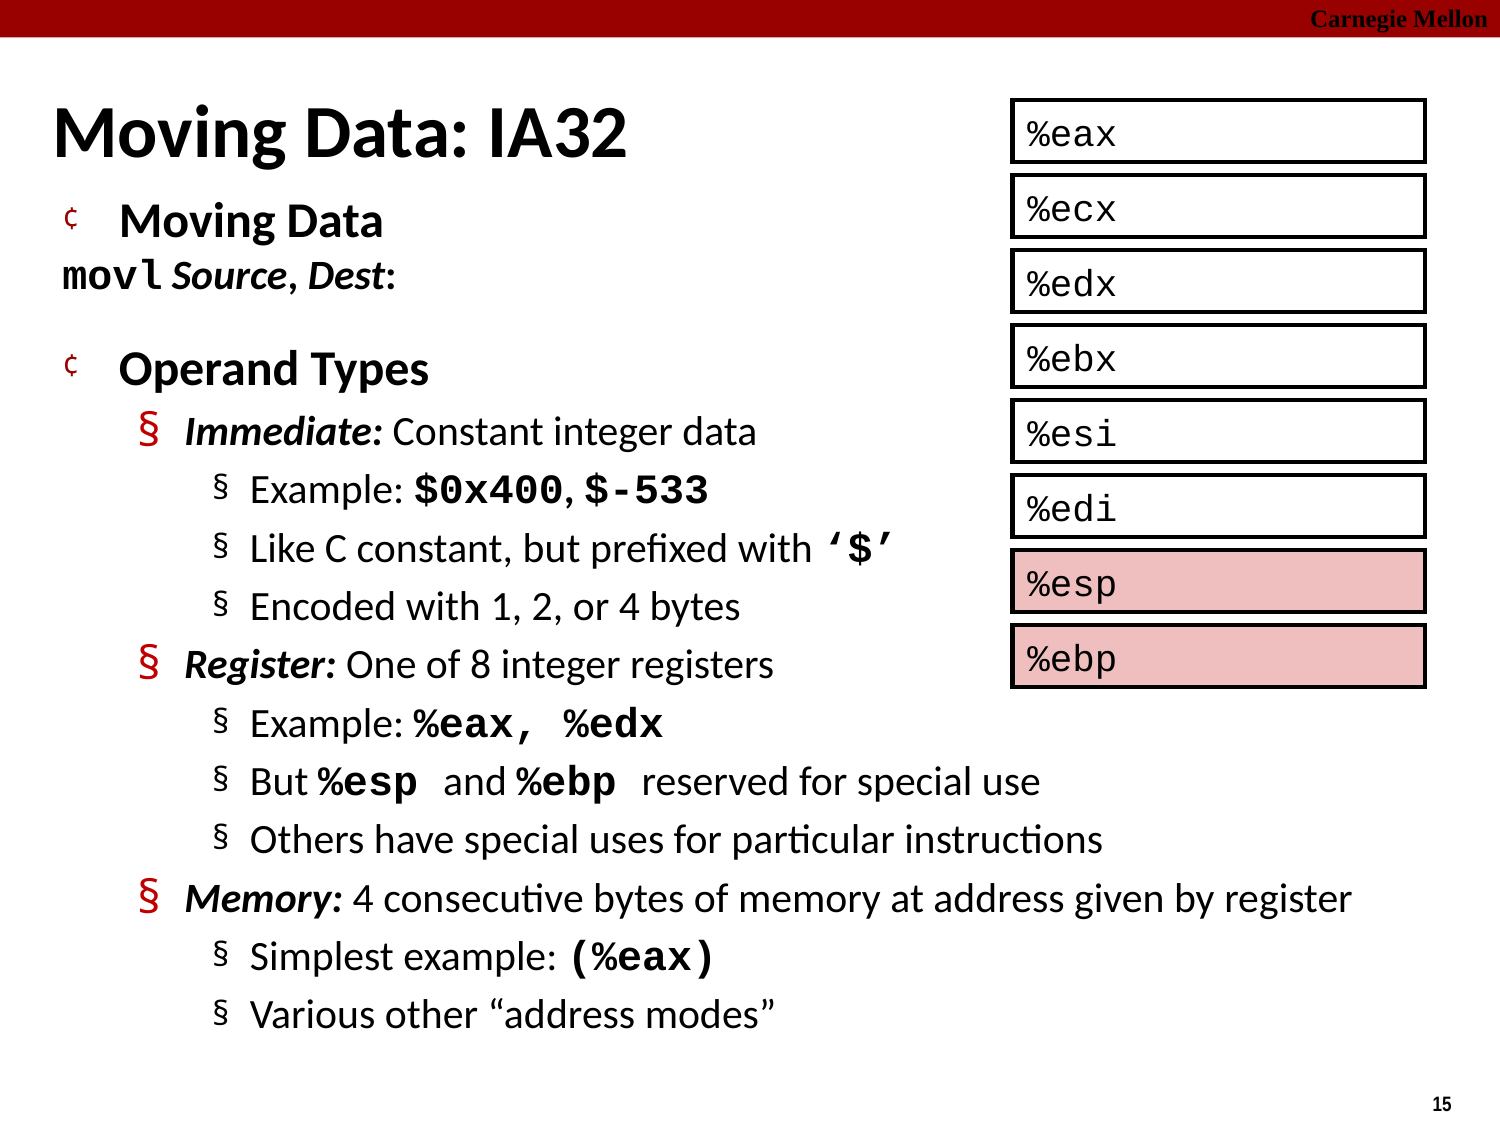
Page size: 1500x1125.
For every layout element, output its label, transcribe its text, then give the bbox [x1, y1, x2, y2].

text_box %eax [1012, 99, 1425, 163]
text_box %ecx [1012, 174, 1425, 238]
text_box %esi [1012, 399, 1425, 463]
text_box %ebx [1012, 324, 1425, 388]
text_box %edi [1012, 474, 1425, 538]
list Moving Data movl Source, Dest: Operand Types Immediate: Constant integer data Example: $0x400, $-533 Like C constant, but prefixed with ‘$’ Encoded with 1, 2, or 4 bytes Register: One of 8 integer registers Example: %eax, %edx But %esp and %ebp reserved for special use Others have special uses for particular instructions Memory: 4 consecutive bytes of memory at address given by register Simplest example: (%eax) Various other “address modes” [47, 180, 1425, 1038]
text_box %ebp [1012, 624, 1425, 688]
text_box %esp [1012, 549, 1425, 613]
text_box %edx [1012, 249, 1425, 313]
title Moving Data: IA32 [37, 75, 946, 169]
